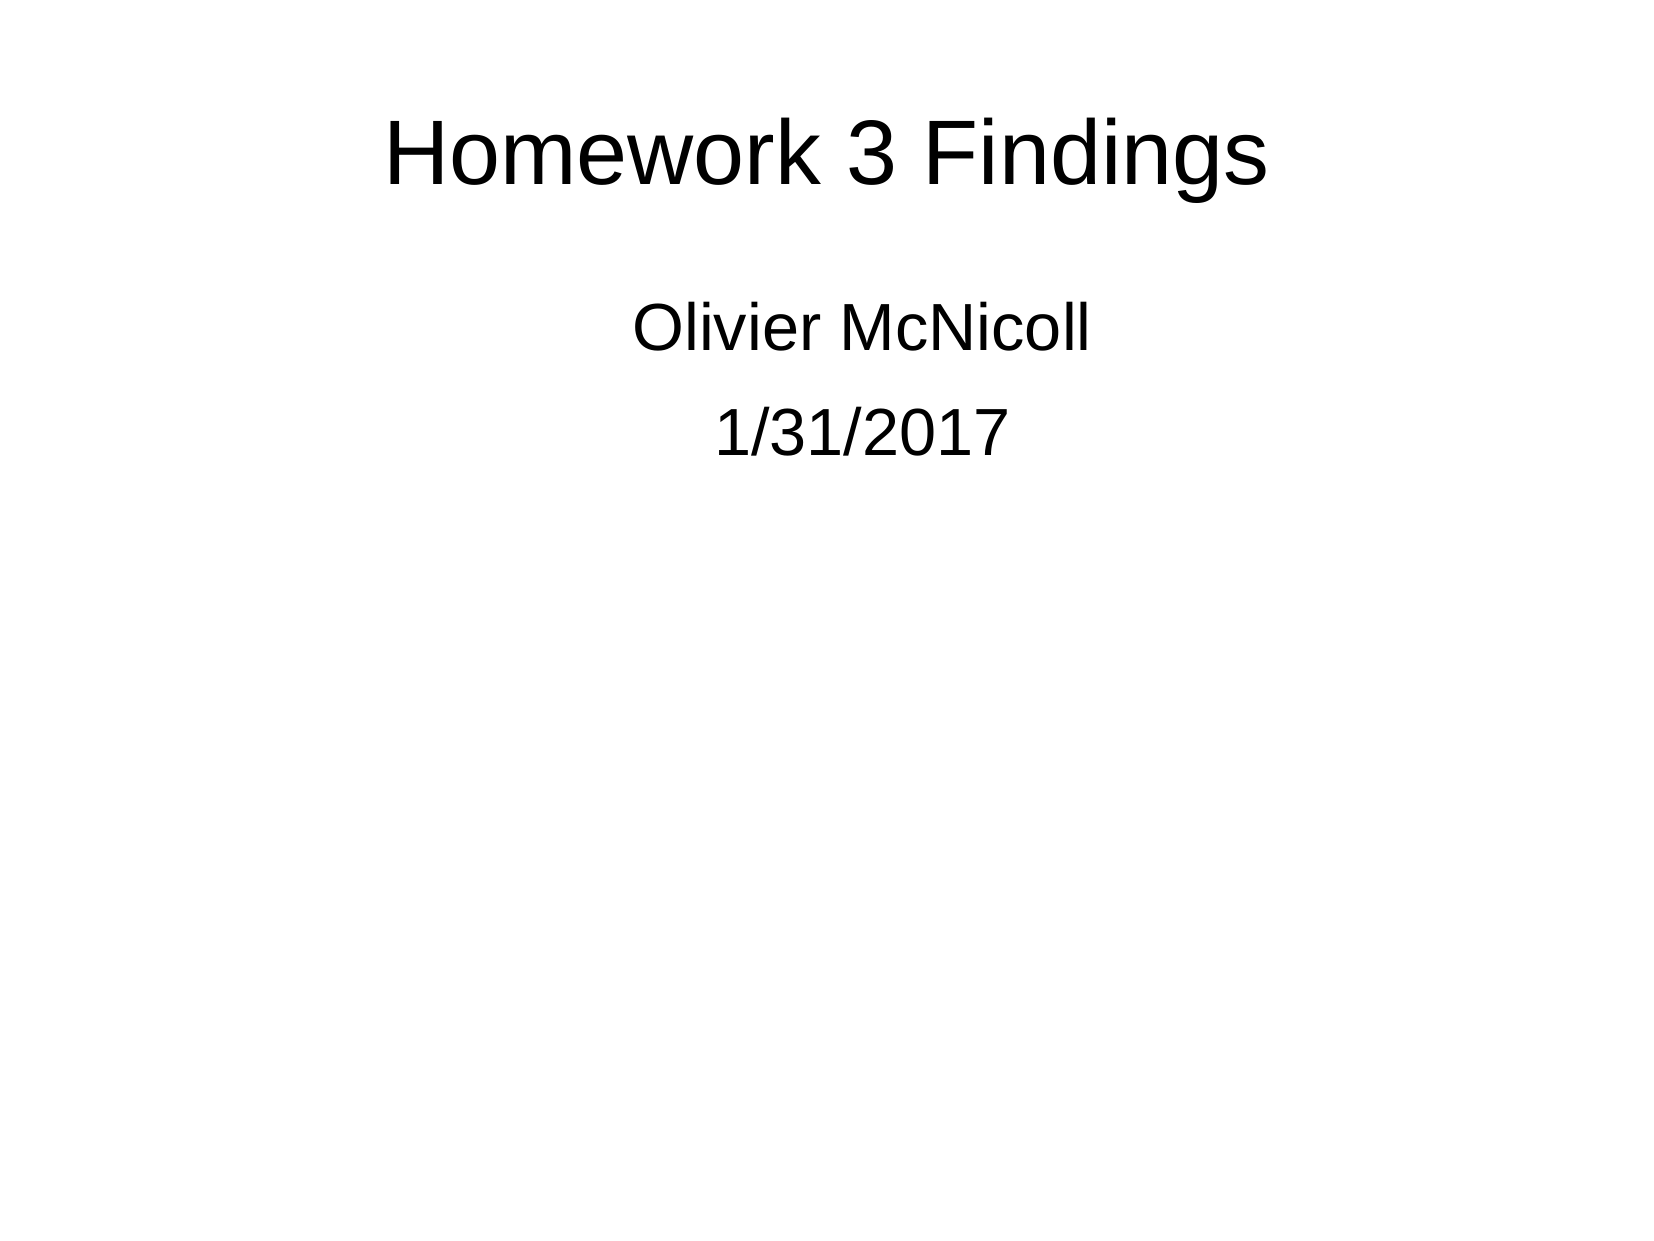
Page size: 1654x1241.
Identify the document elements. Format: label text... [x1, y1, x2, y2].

title Homework 3 Findings [82, 49, 1571, 257]
list Olivier McNicoll 1/31/2017 [82, 290, 1571, 1010]
